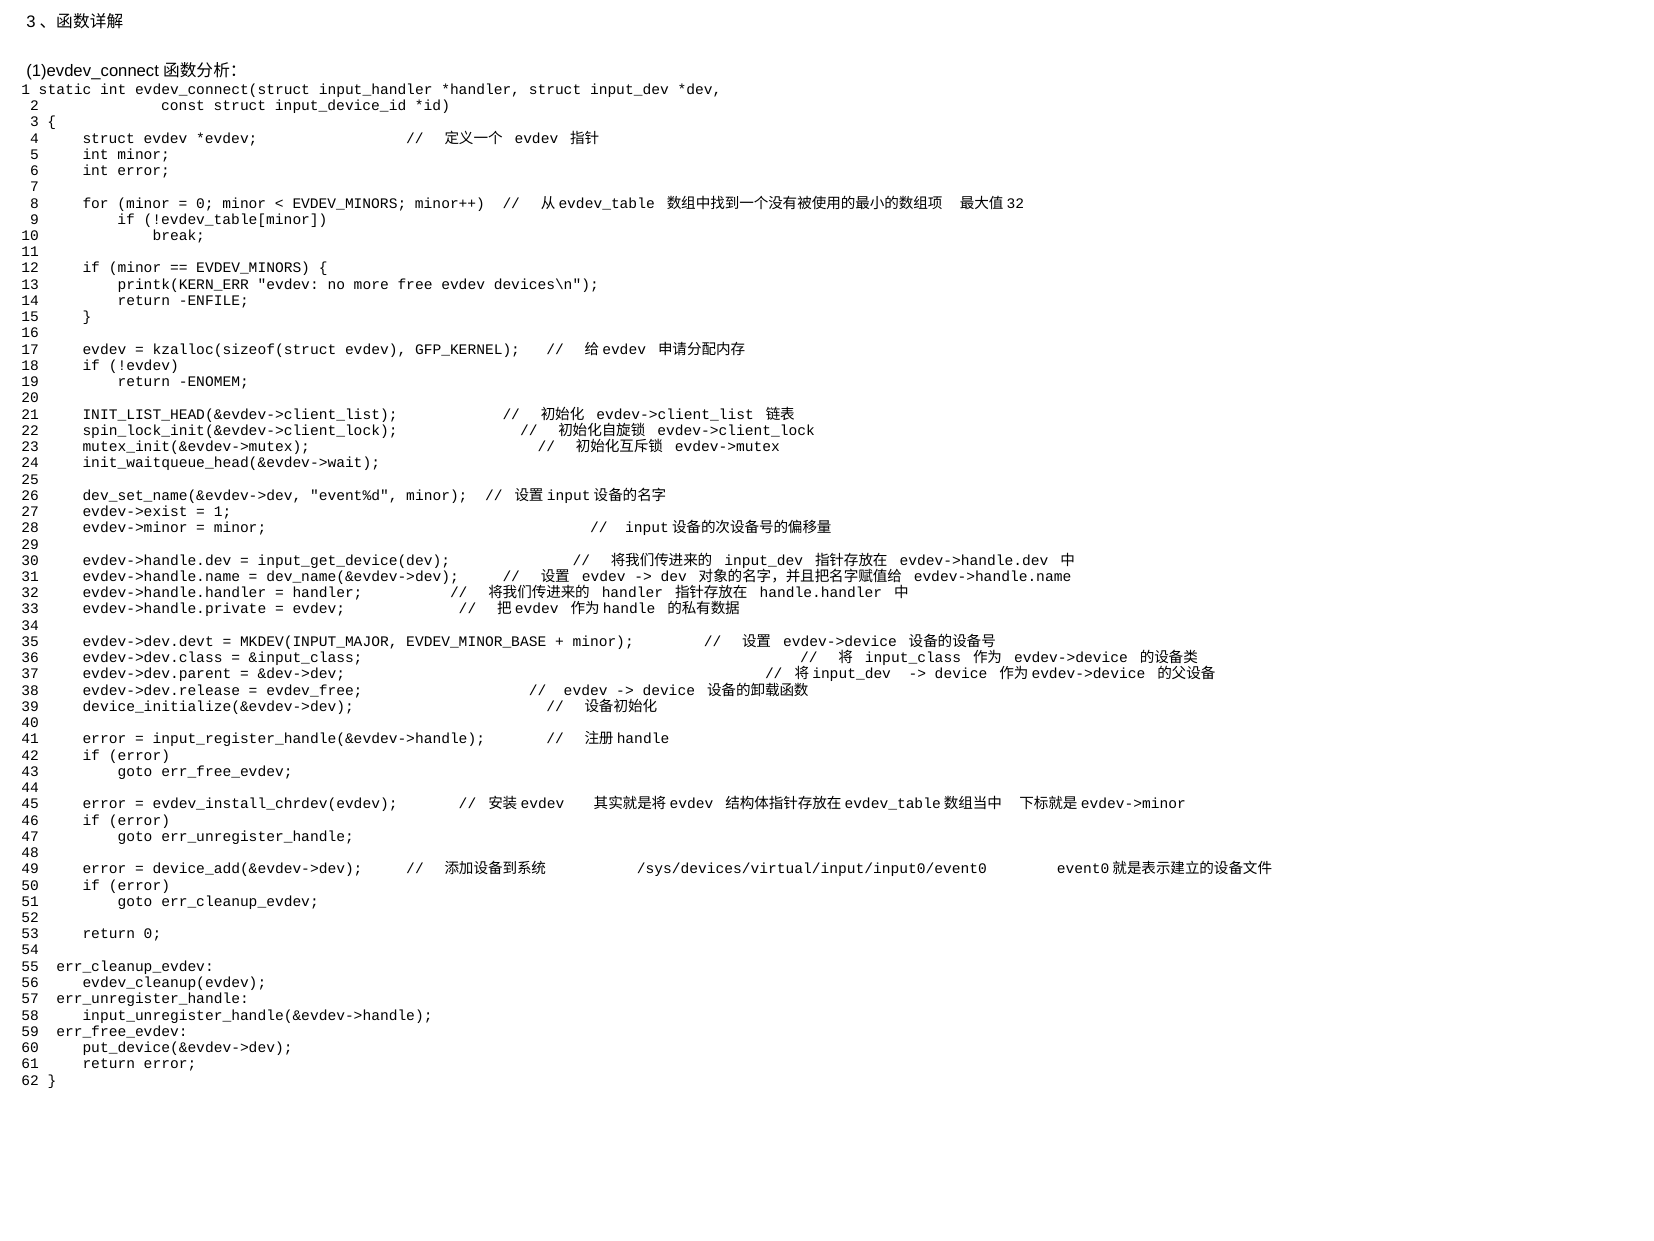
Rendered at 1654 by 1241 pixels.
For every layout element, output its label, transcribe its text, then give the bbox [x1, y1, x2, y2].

text_box 3、函数详解 (1)evdev_connect函数分析： [11, 0, 316, 75]
text_box 1 static int evdev_connect(struct input_handler *handler, struct input_dev *dev, 2 const struct input_device_id *id) 3 { 4 struct evdev *evdev; // 定义一个 evdev 指针 5 int minor; 6 int error; 7 8 for (minor = 0; minor < EVDEV_MINORS; minor++) // 从evdev_table 数组中找到一个没有被使用的最小的数组项 最大值32 9 if (!evdev_table[minor]) 10 break; 11 12 if (minor == EVDEV_MINORS) { 13 printk(KERN_ERR "evdev: no more free evdev devices\n"); 14 return -ENFILE; 15 } 16 17 evdev = kzalloc(sizeof(struct evdev), GFP_KERNEL); // 给evdev 申请分配内存 18 if (!evdev) 19 return -ENOMEM; 20 21 INIT_LIST_HEAD(&evdev->client_list); // 初始化 evdev->client_list 链表 22 spin_lock_init(&evdev->client_lock); // 初始化自旋锁 evdev->client_lock 23 mutex_init(&evdev->mutex); // 初始化互斥锁 evdev->mutex 24 init_waitqueue_head(&evdev->wait); 25 26 dev_set_name(&evdev->dev, "event%d", minor); // 设置input设备的名字 27 evdev->exist = 1; 28 evdev->minor = minor; // input设备的次设备号的偏移量 29 30 evdev->handle.dev = input_get_device(dev); // 将我们传进来的 input_dev 指针存放在 evdev->handle.dev 中 31 evdev->handle.name = dev_name(&evdev->dev); // 设置 evdev -> dev 对象的名字，并且把名字赋值给 evdev->handle.name 32 evdev->handle.handler = handler; // 将我们传进来的 handler 指针存放在 handle.handler 中 33 evdev->handle.private = evdev; // 把evdev 作为handle 的私有数据 34 35 evdev->dev.devt = MKDEV(INPUT_MAJOR, EVDEV_MINOR_BASE + minor); // 设置 evdev->device 设备的设备号 36 evdev->dev.class = &input_class; // 将 input_class 作为 evdev->device 的设备类 37 evdev->dev.parent = &dev->dev; // 将input_dev -> device 作为evdev->device 的父设备 38 evdev->dev.release = evdev_free; // evdev -> device 设备的卸载函数 39 device_initialize(&evdev->dev); // 设备初始化 40 41 error = input_register_handle(&evdev->handle); // 注册handle 42 if (error) 43 goto err_free_evdev; 44 45 error = evdev_install_chrdev(evdev); // 安装evdev 其实就是将evdev 结构体指针存放在evdev_table数组当中 下标就是evdev->minor 46 if (error) 47 goto err_unregister_handle; 48 49 error = device_add(&evdev->dev); // 添加设备到系统 /sys/devices/virtual/input/input0/event0 event0就是表示建立的设备文件 50 if (error) 51 goto err_cleanup_evdev; 52 53 return 0; 54 55 err_cleanup_evdev: 56 evdev_cleanup(evdev); 57 err_unregister_handle: 58 input_unregister_handle(&evdev->handle); 59 err_free_evdev: 60 put_device(&evdev->dev); 61 return error; 62 } [6, 75, 1654, 1241]
